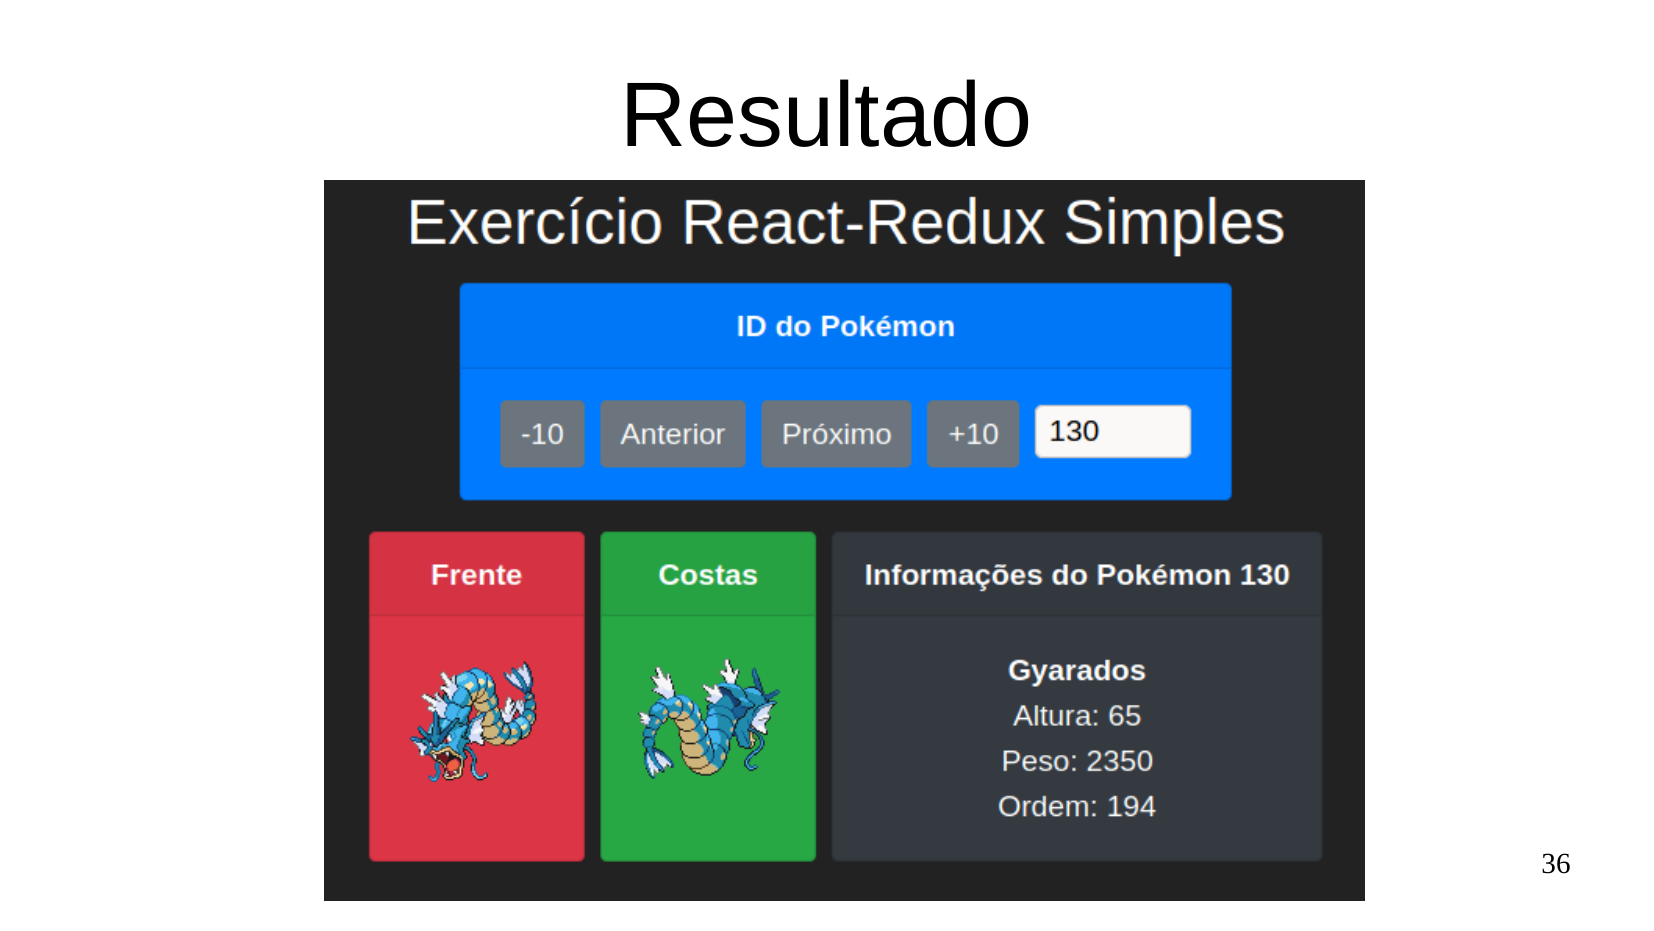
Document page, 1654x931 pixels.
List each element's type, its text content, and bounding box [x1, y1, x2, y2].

title Resultado [82, 37, 1571, 193]
picture [324, 180, 1365, 901]
